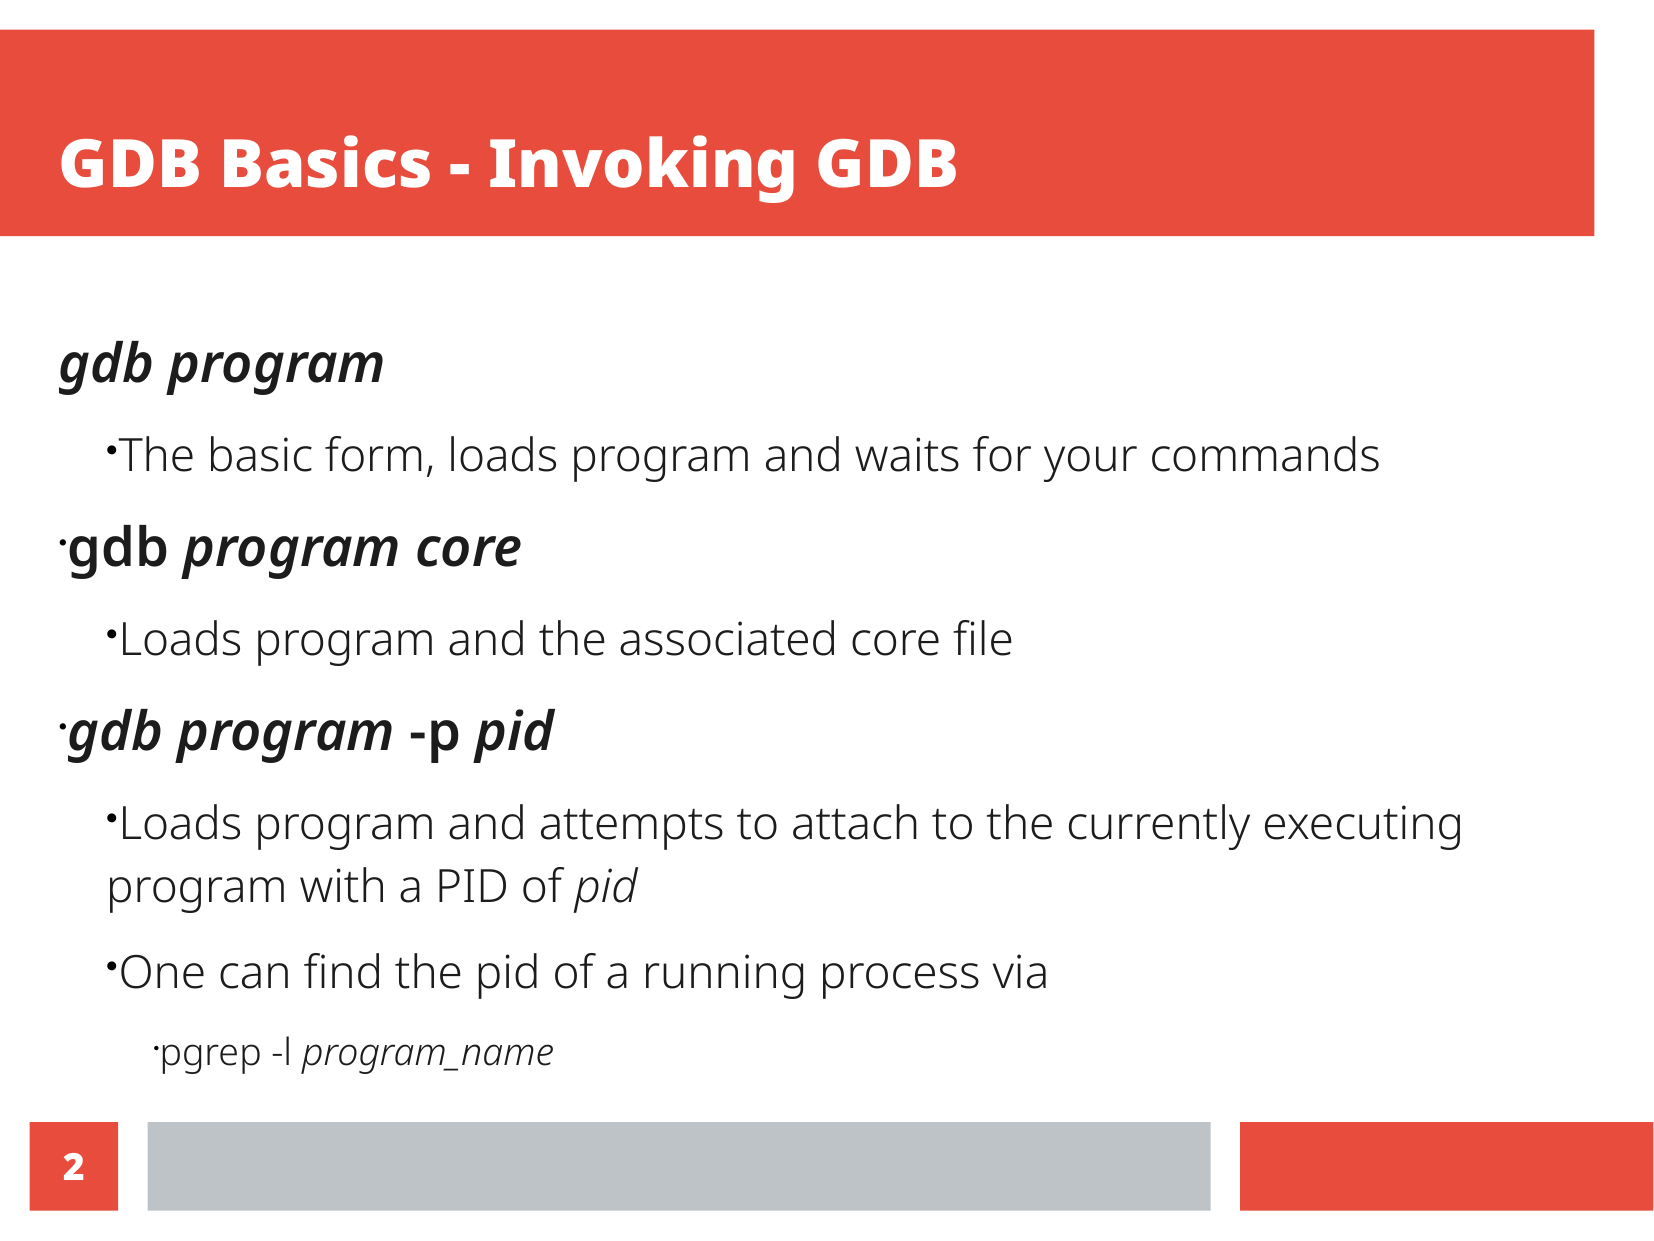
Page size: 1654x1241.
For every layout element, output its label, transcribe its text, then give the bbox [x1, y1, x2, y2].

list gdb program The basic form, loads program and waits for your commands gdb program core Loads program and the associated core file gdb program -p pid Loads program and attempts to attach to the currently executing program with a PID of pid One can find the pid of a running process via pgrep -l program_name [59, 324, 1565, 1093]
title GDB Basics - Invoking GDB [59, 59, 1595, 207]
